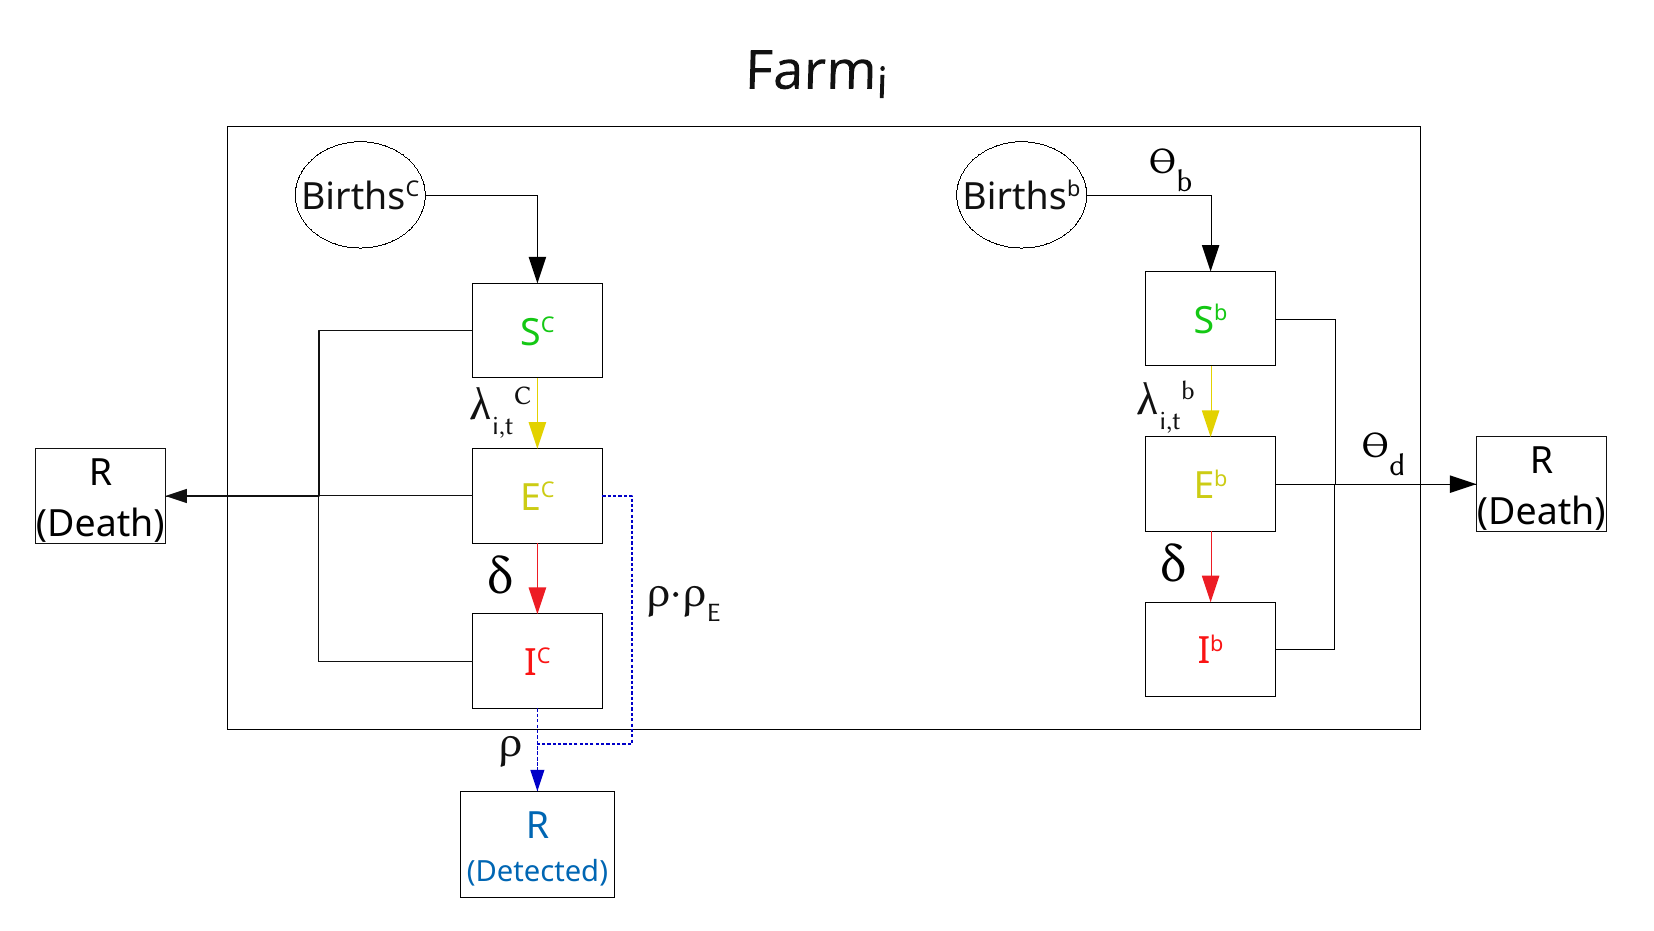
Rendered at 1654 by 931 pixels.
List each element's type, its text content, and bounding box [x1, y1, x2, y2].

text_box ϴb [1133, 118, 1229, 237]
text_box IC [472, 613, 603, 709]
text_box [1205, 532, 1211, 575]
text_box λi,tb [1212, 366, 1217, 410]
text_box Ib [1145, 602, 1276, 697]
text_box [1217, 320, 1335, 484]
text_box [227, 126, 1421, 730]
text_box [320, 331, 472, 495]
text_box Sb [1145, 271, 1276, 366]
text_box [1205, 589, 1210, 602]
text_box R (Death) [35, 448, 166, 544]
text_box [1212, 485, 1334, 649]
text_box Farmi [696, 35, 937, 107]
text_box R (Death) [1476, 436, 1607, 532]
text_box ρ [484, 708, 556, 799]
text_box [1212, 126, 1421, 484]
text_box EC [472, 448, 603, 544]
text_box [532, 544, 537, 587]
text_box Eb [1145, 436, 1276, 532]
text_box δ [1145, 525, 1205, 628]
text_box Eb [1218, 476, 1224, 485]
text_box ρ·ρE [631, 558, 774, 662]
text_box [227, 497, 484, 730]
text_box [319, 496, 472, 661]
text_box δ [472, 537, 532, 640]
text_box λi,tC [454, 371, 550, 475]
text_box λi,tb [1122, 366, 1217, 470]
text_box BirthsC [295, 141, 426, 249]
text_box ϴd [1346, 401, 1441, 520]
text_box R (Detected) [460, 791, 615, 898]
text_box [532, 601, 536, 613]
text_box Birthsb [956, 141, 1087, 249]
text_box SC [472, 283, 603, 378]
